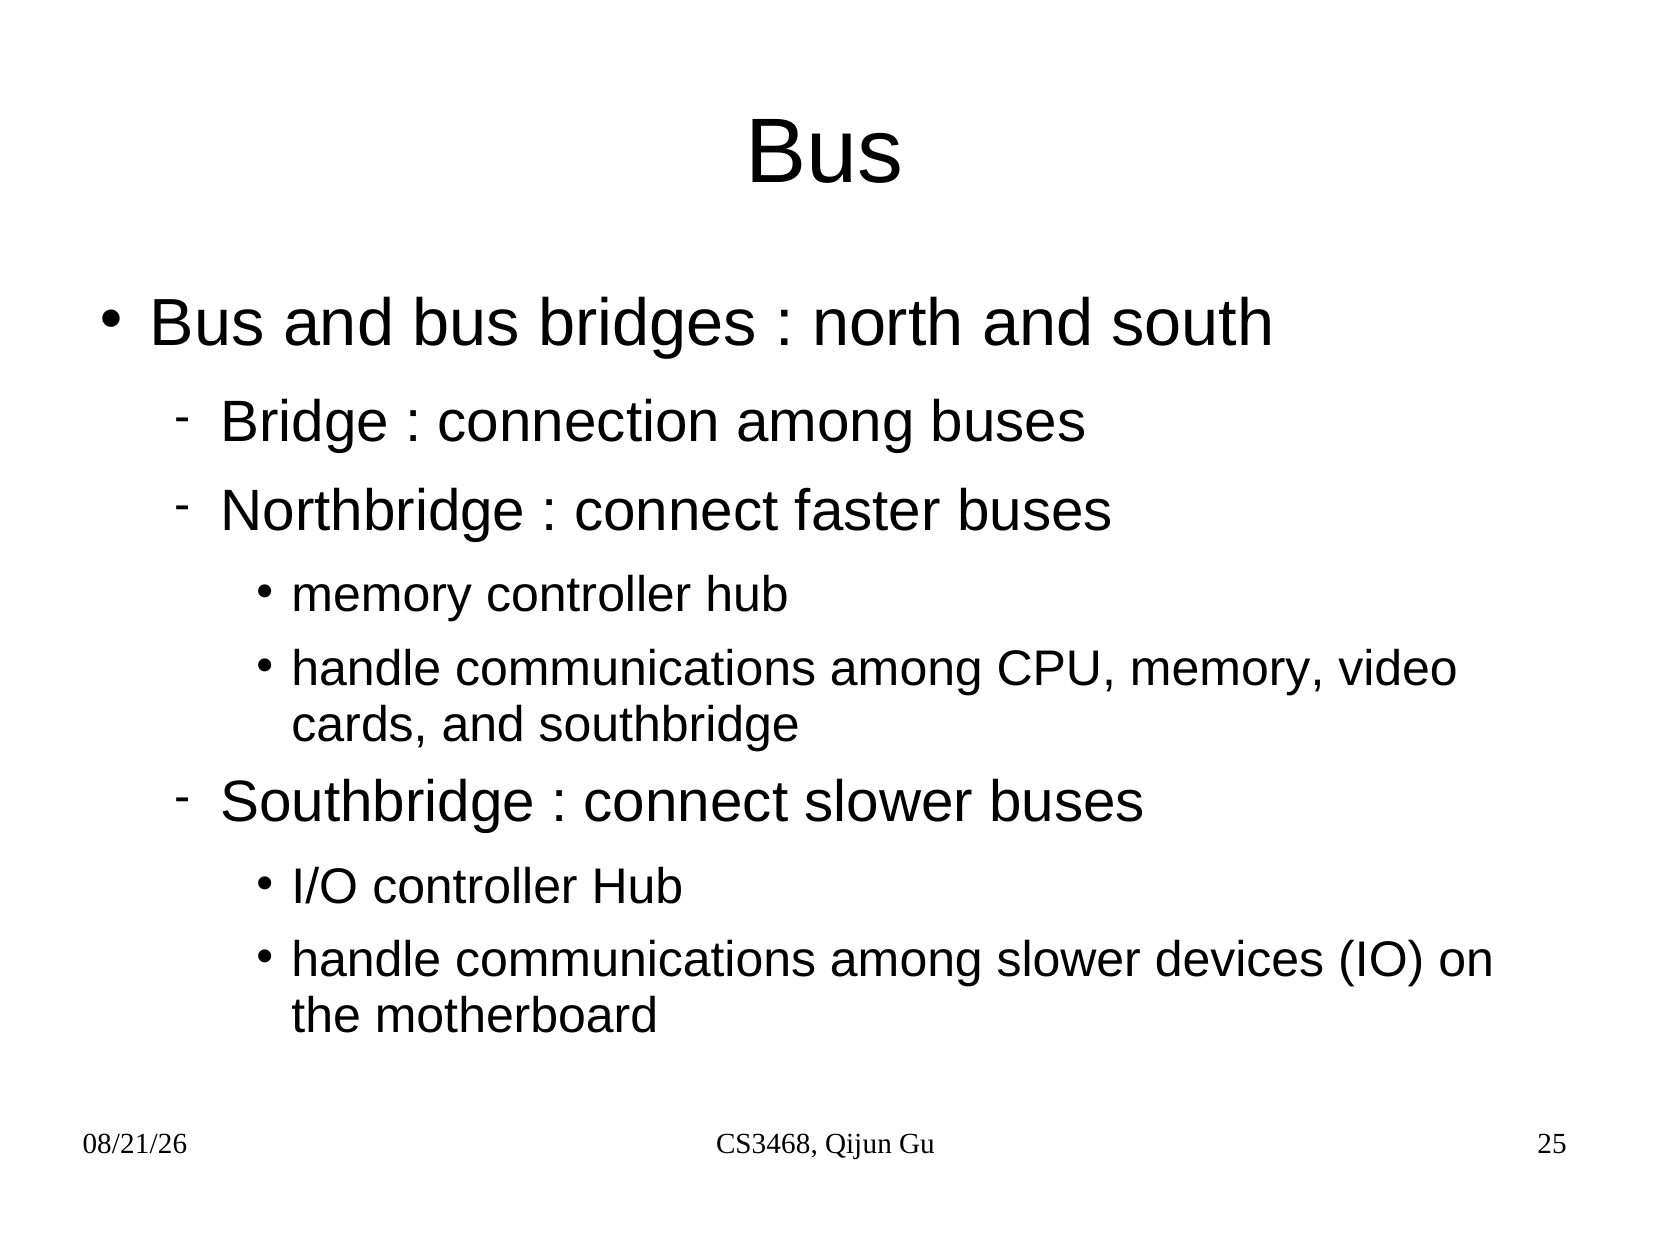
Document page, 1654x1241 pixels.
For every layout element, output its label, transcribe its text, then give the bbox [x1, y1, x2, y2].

title Bus [82, 56, 1567, 245]
list Bus and bus bridges : north and south Bridge : connection among buses Northbridge : connect faster buses memory controller hub handle communications among CPU, memory, video cards, and southbridge Southbridge : connect slower buses I/O controller Hub handle communications among slower devices (IO) on the motherboard [82, 290, 1567, 1090]
